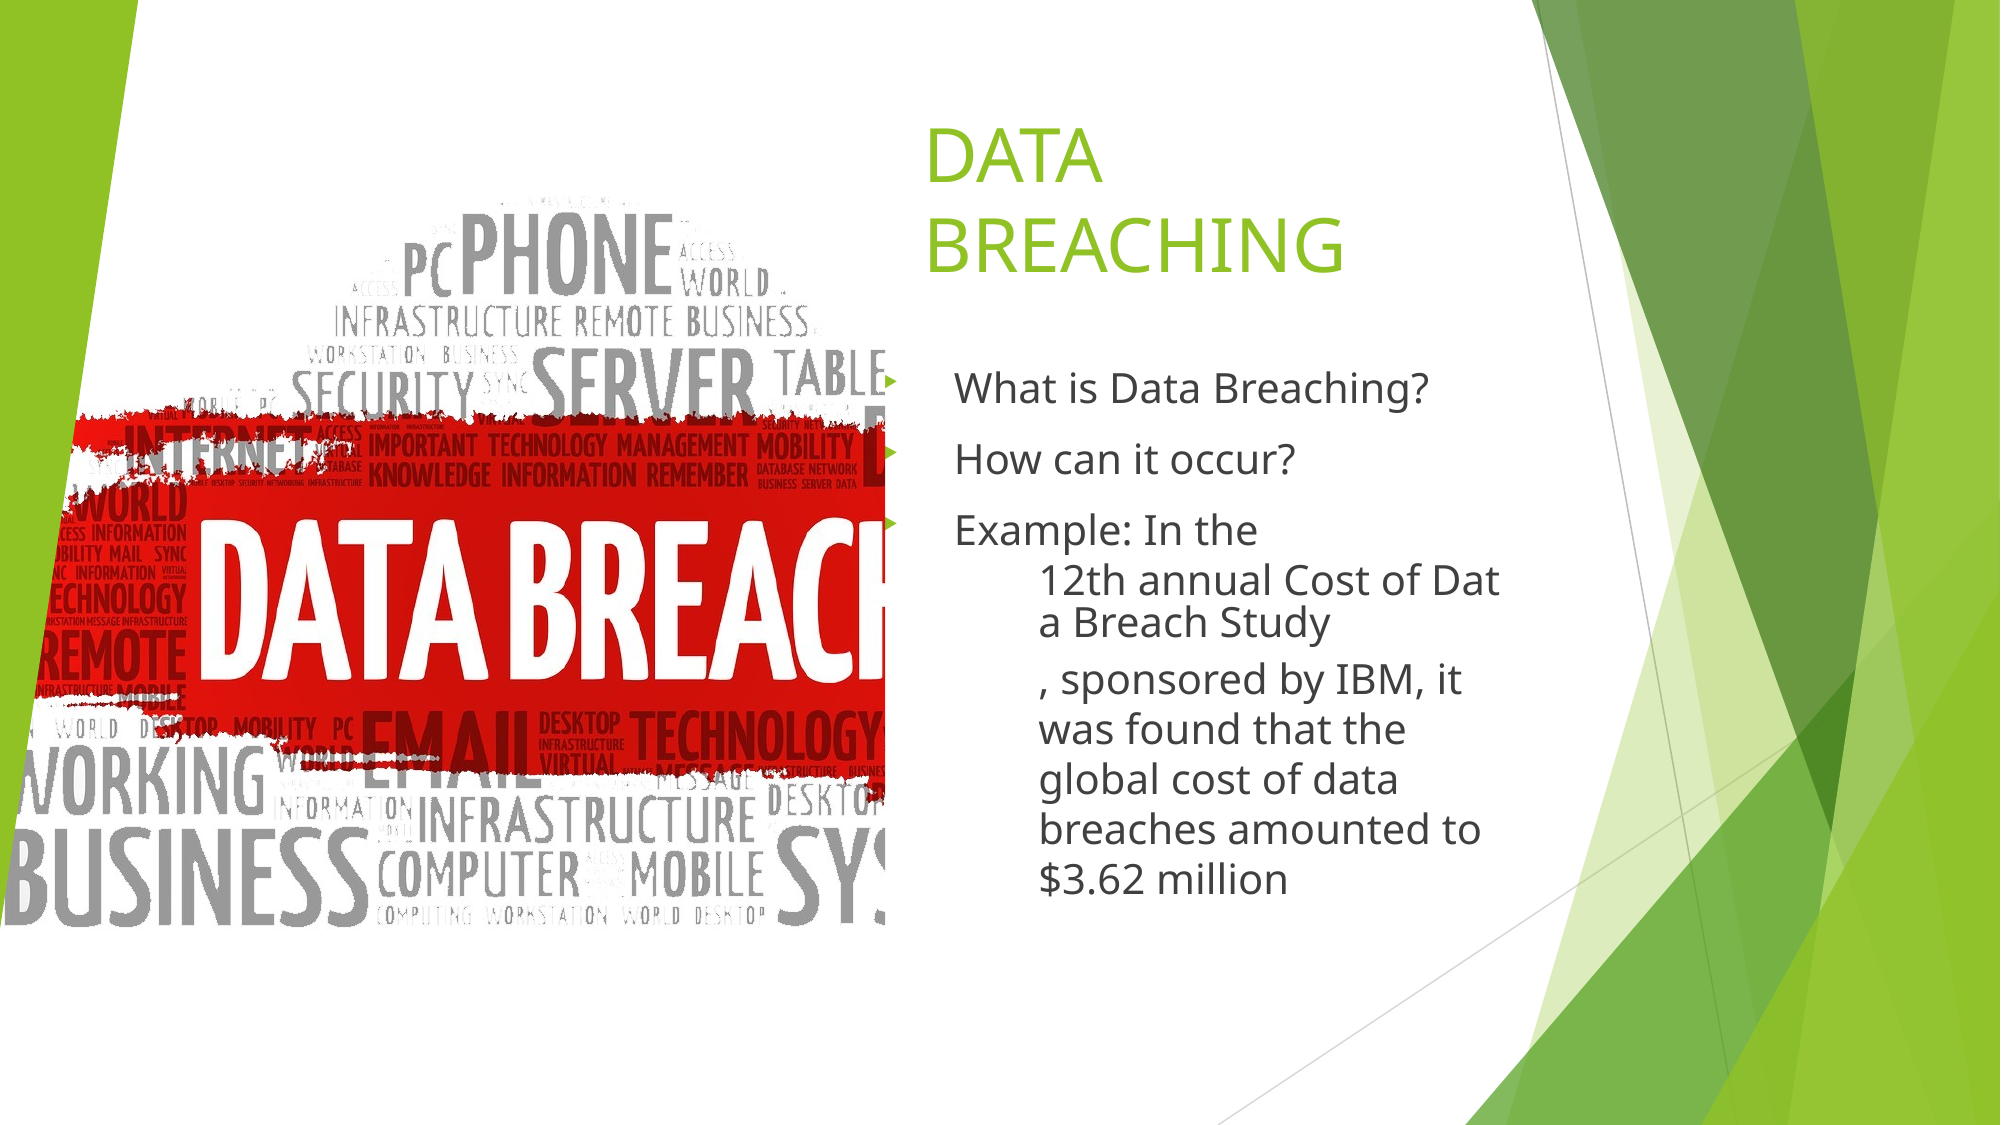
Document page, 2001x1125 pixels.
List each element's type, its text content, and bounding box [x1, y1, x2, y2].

title Data breaching [908, 99, 1522, 317]
picture [0, 0, 886, 1125]
text_box [0, 0, 139, 930]
list What is Data Breaching? How can it occur? Example: In the 12th annual Cost of Data Breach Study, sponsored by IBM, it was found that the global cost of data breaches amounted to $3.62 million [886, 354, 1522, 992]
text_box [1465, 0, 2000, 1125]
